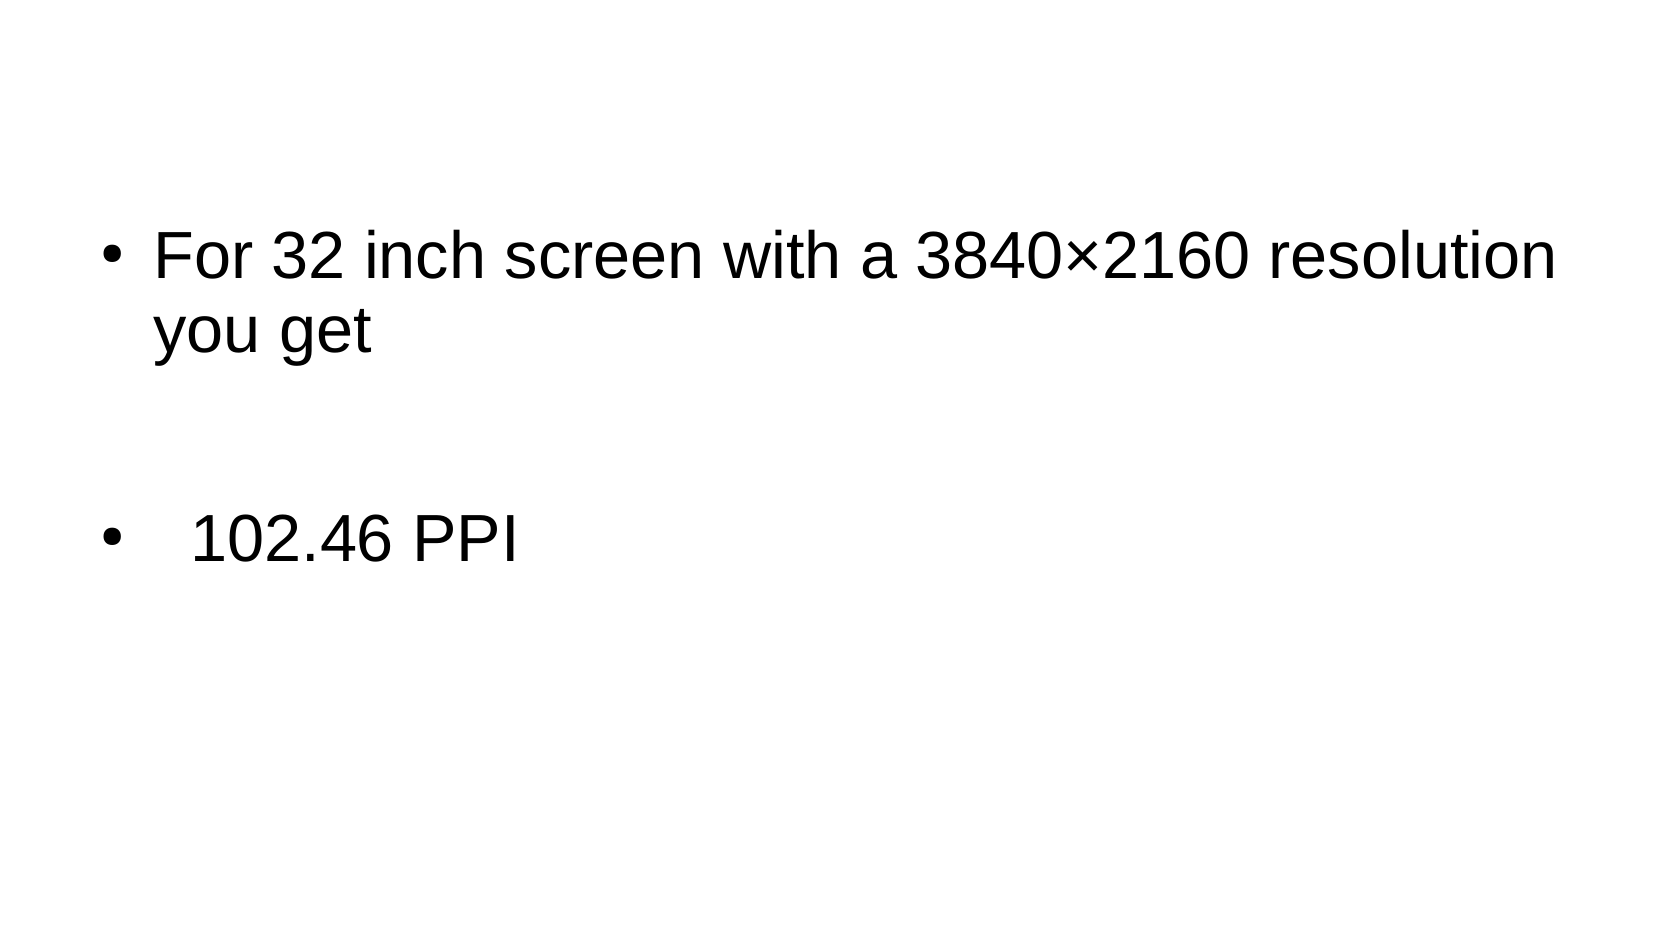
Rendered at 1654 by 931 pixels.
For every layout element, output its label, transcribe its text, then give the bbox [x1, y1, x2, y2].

list For 32 inch screen with a 3840×2160 resolution you get 102.46 PPI [82, 217, 1571, 758]
